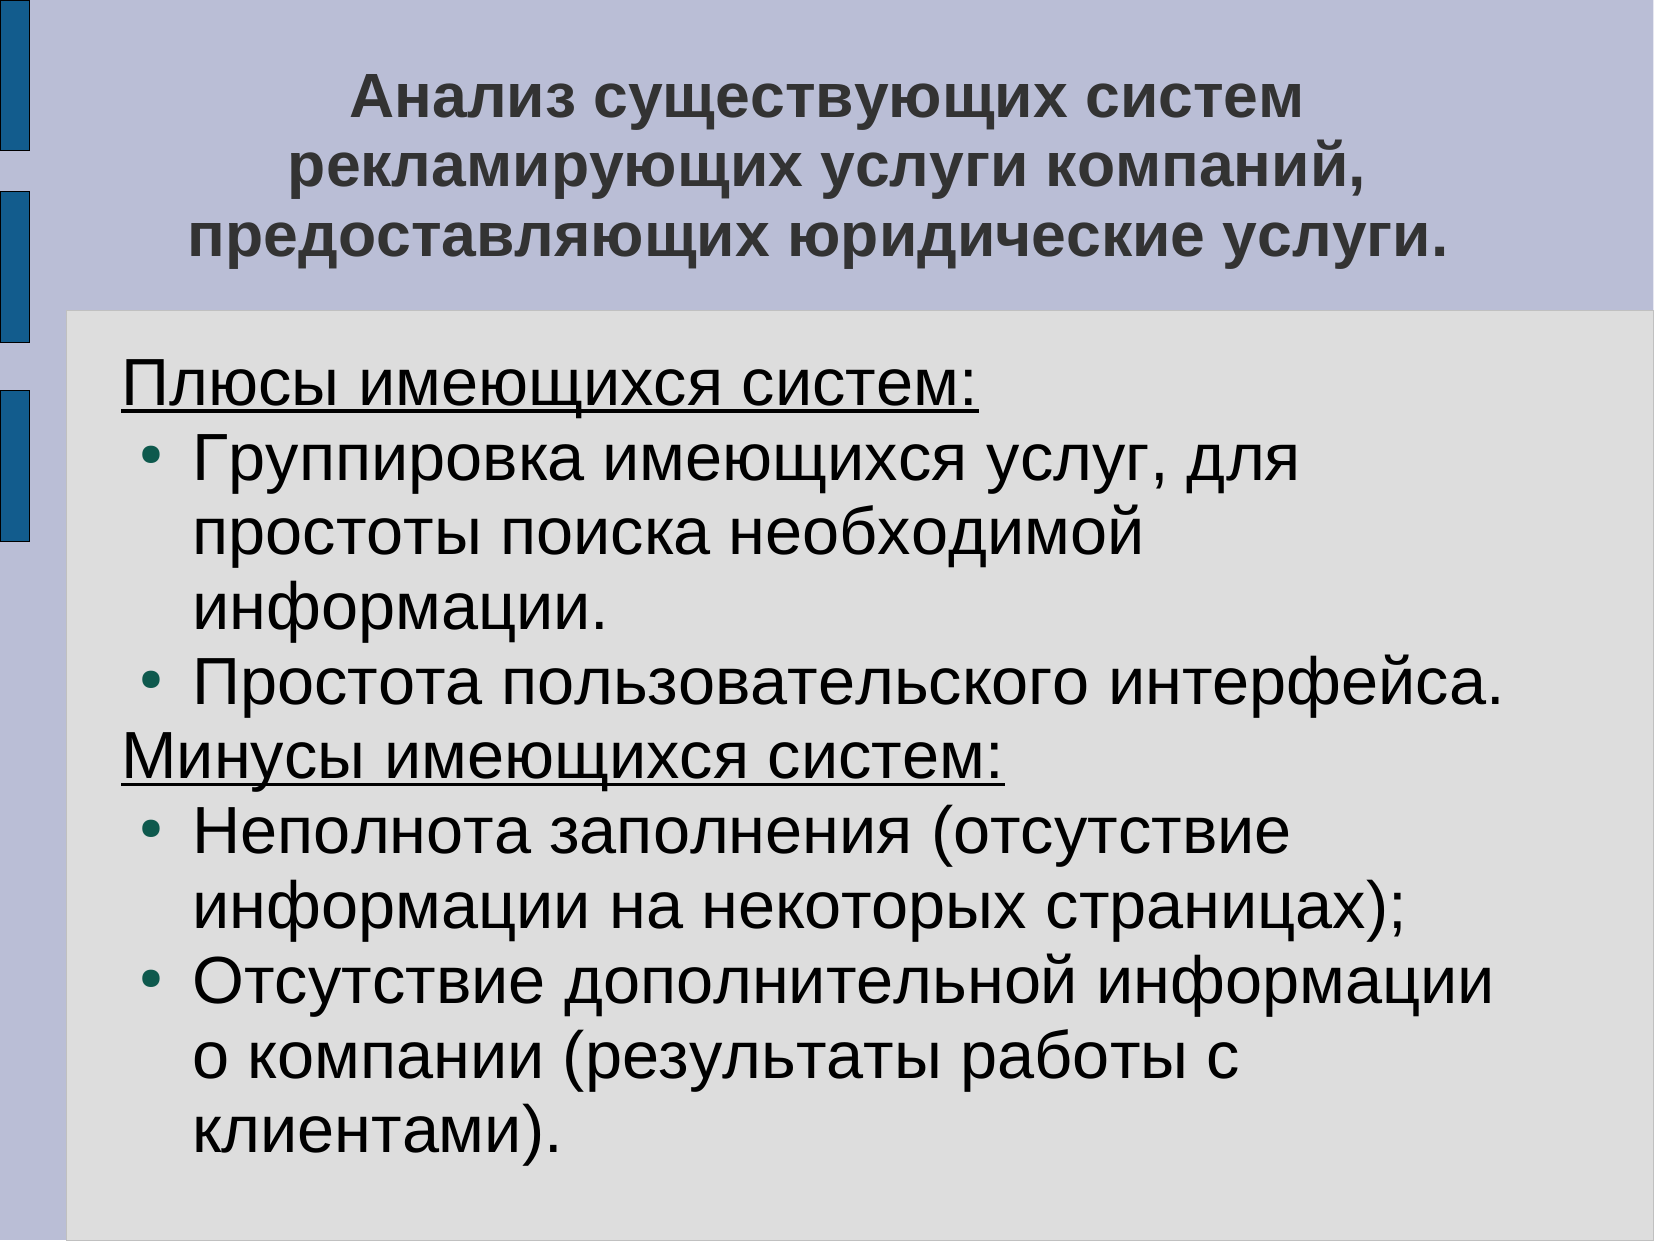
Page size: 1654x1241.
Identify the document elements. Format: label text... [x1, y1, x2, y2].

title Анализ существующих систем рекламирующих услуги компаний, предоставляющих юридические услуги. [121, 60, 1534, 270]
list Плюсы имеющихся систем: Группировка имеющихся услуг, для простоты поиска необходимой информации. Простота пользовательского интерфейса. Минусы имеющихся систем: Неполнота заполнения (отсутствие информации на некоторых страницах); Отсутствие дополнительной информации о компании (результаты работы с клиентами). [121, 344, 1534, 1165]
